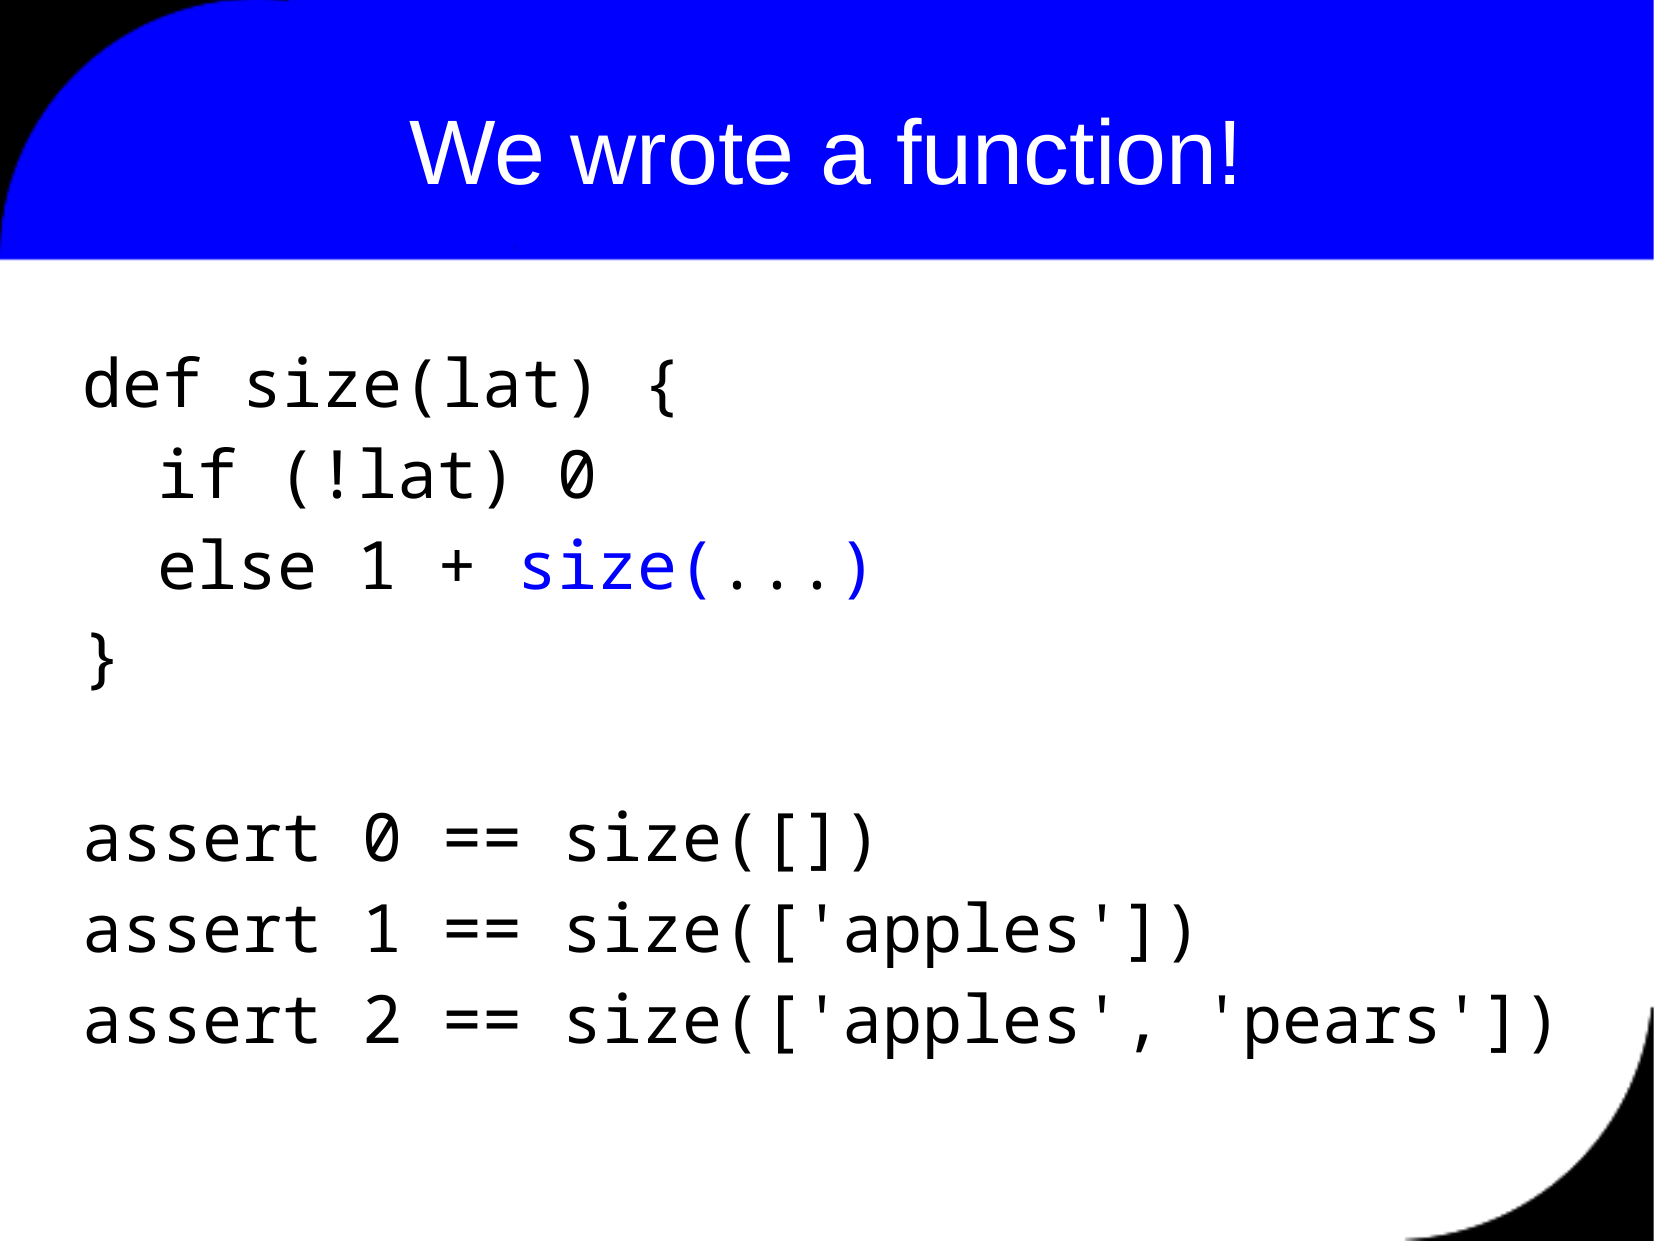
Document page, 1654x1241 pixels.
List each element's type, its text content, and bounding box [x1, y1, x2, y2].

title We wrote a function! [82, 49, 1571, 257]
subtitle def size(lat) { if (!lat) 0 else 1 + size(...) } assert 0 == size([]) assert 1 == size(['apples']) assert 2 == size(['apples', 'pears']) [82, 297, 1613, 1102]
picture [0, 0, 1654, 1241]
